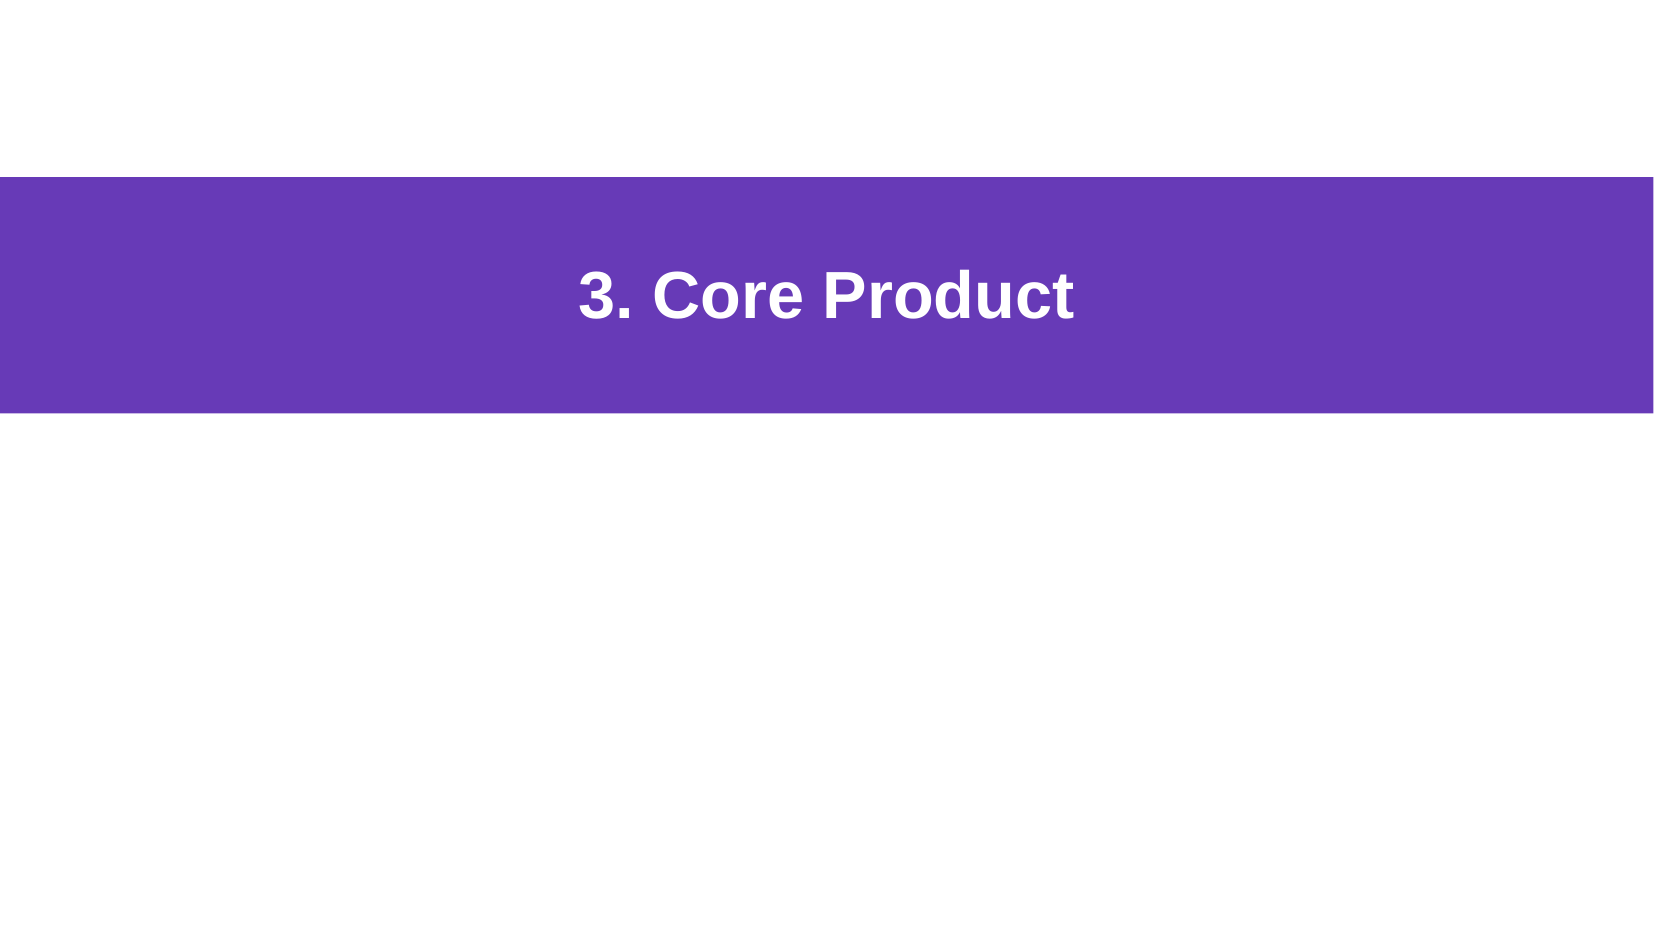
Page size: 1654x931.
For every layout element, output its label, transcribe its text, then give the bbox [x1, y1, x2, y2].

title 3. Core Product [0, 177, 1654, 414]
